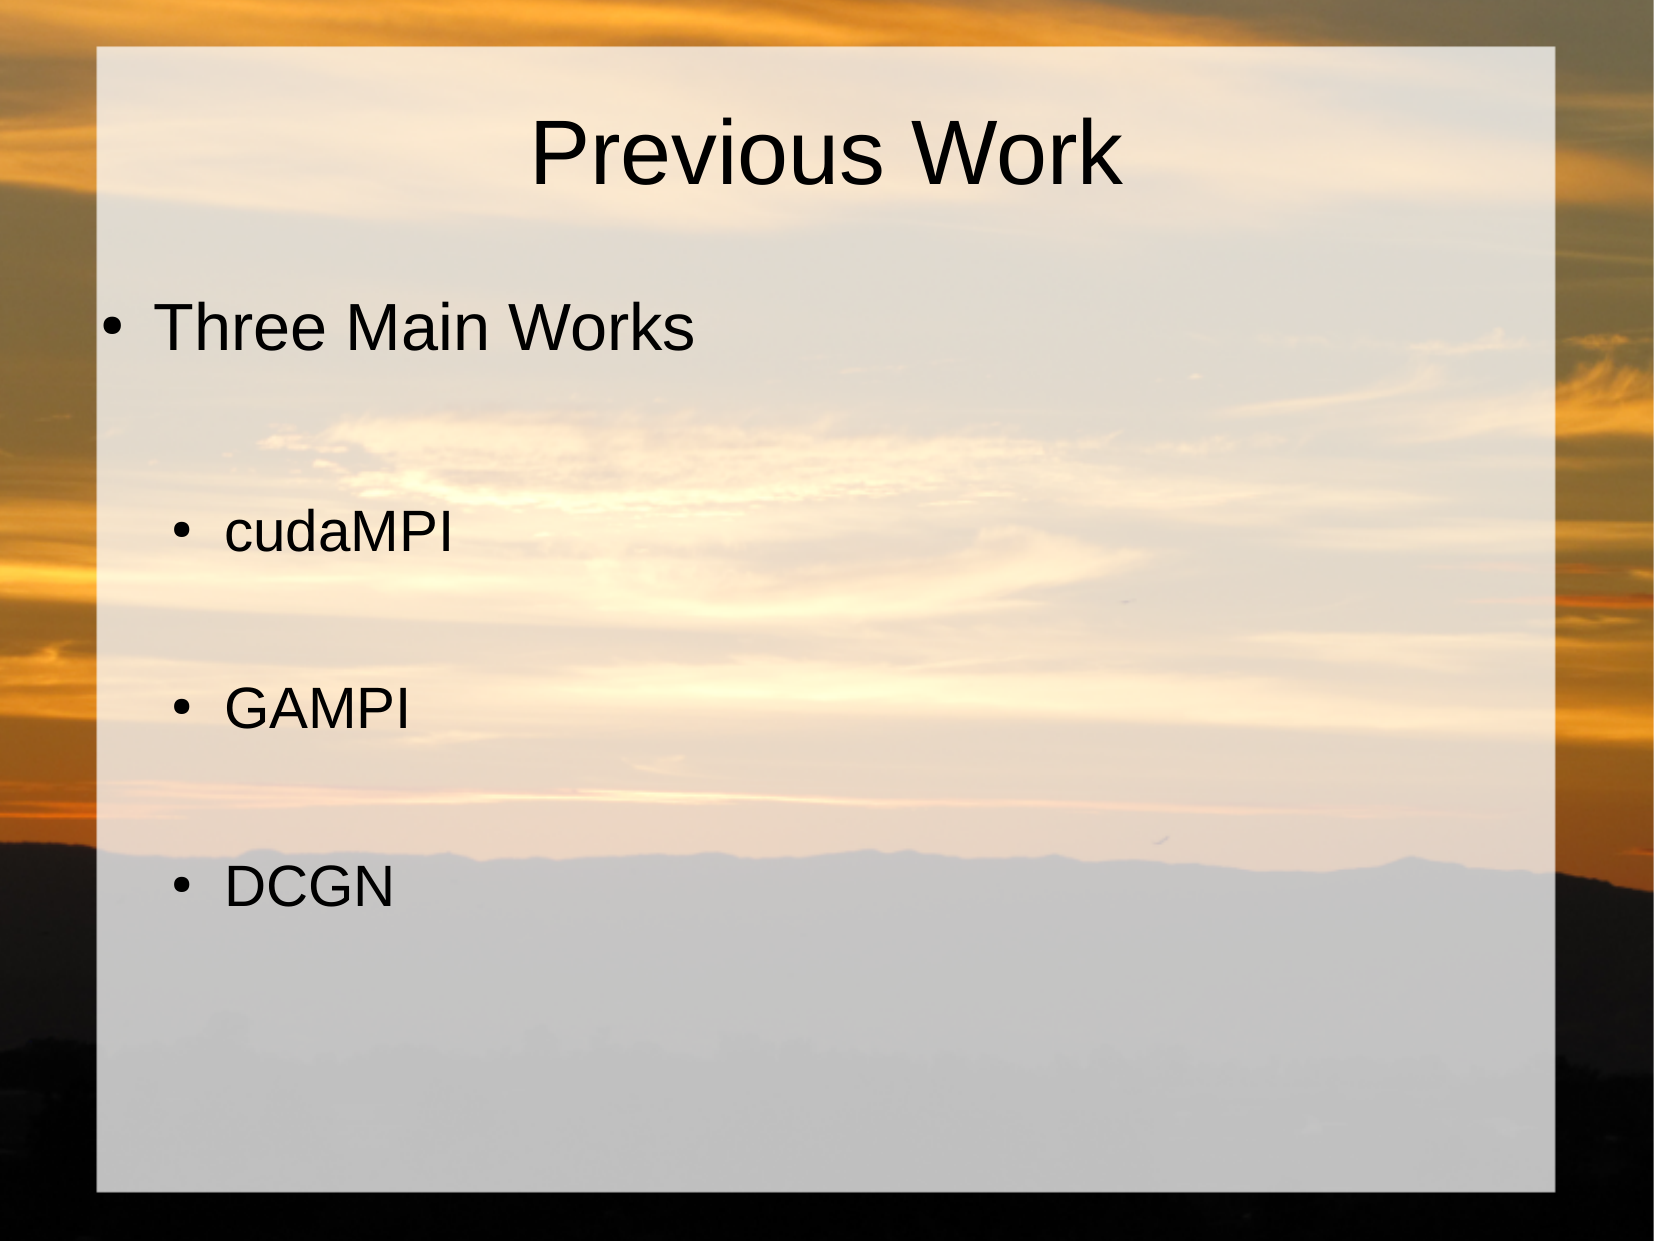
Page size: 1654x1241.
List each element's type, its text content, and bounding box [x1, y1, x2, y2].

title Previous Work [82, 49, 1571, 257]
picture [0, 0, 1654, 1241]
list Three Main Works cudaMPI GAMPI DCGN [82, 290, 1571, 1109]
